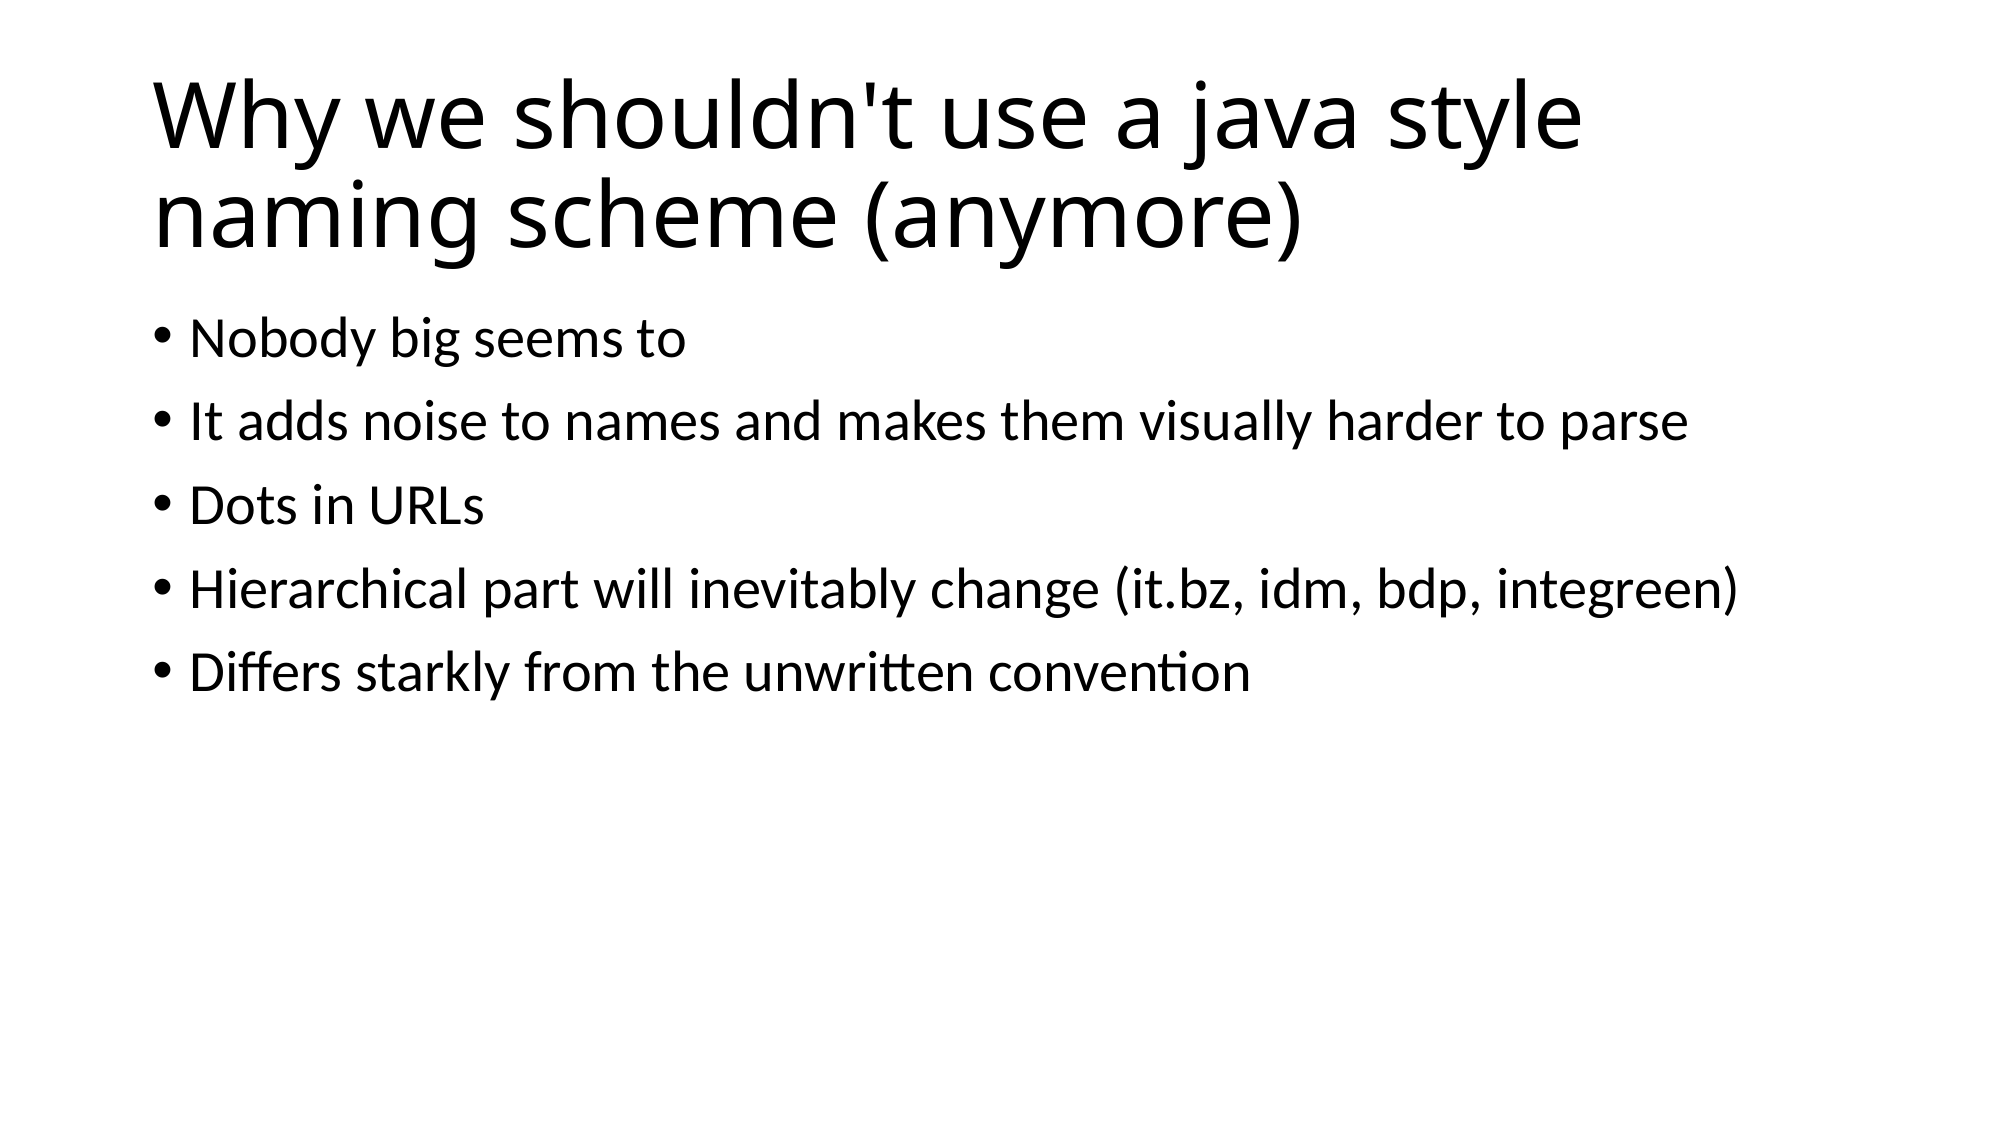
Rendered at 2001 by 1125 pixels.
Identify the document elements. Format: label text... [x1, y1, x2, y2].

title Why we shouldn't use a java style naming scheme (anymore) [137, 59, 1863, 278]
list Nobody big seems to It adds noise to names and makes them visually harder to parse Dots in URLs Hierarchical part will inevitably change (it.bz, idm, bdp, integreen) Differs starkly from the unwritten convention [137, 299, 1863, 1014]
